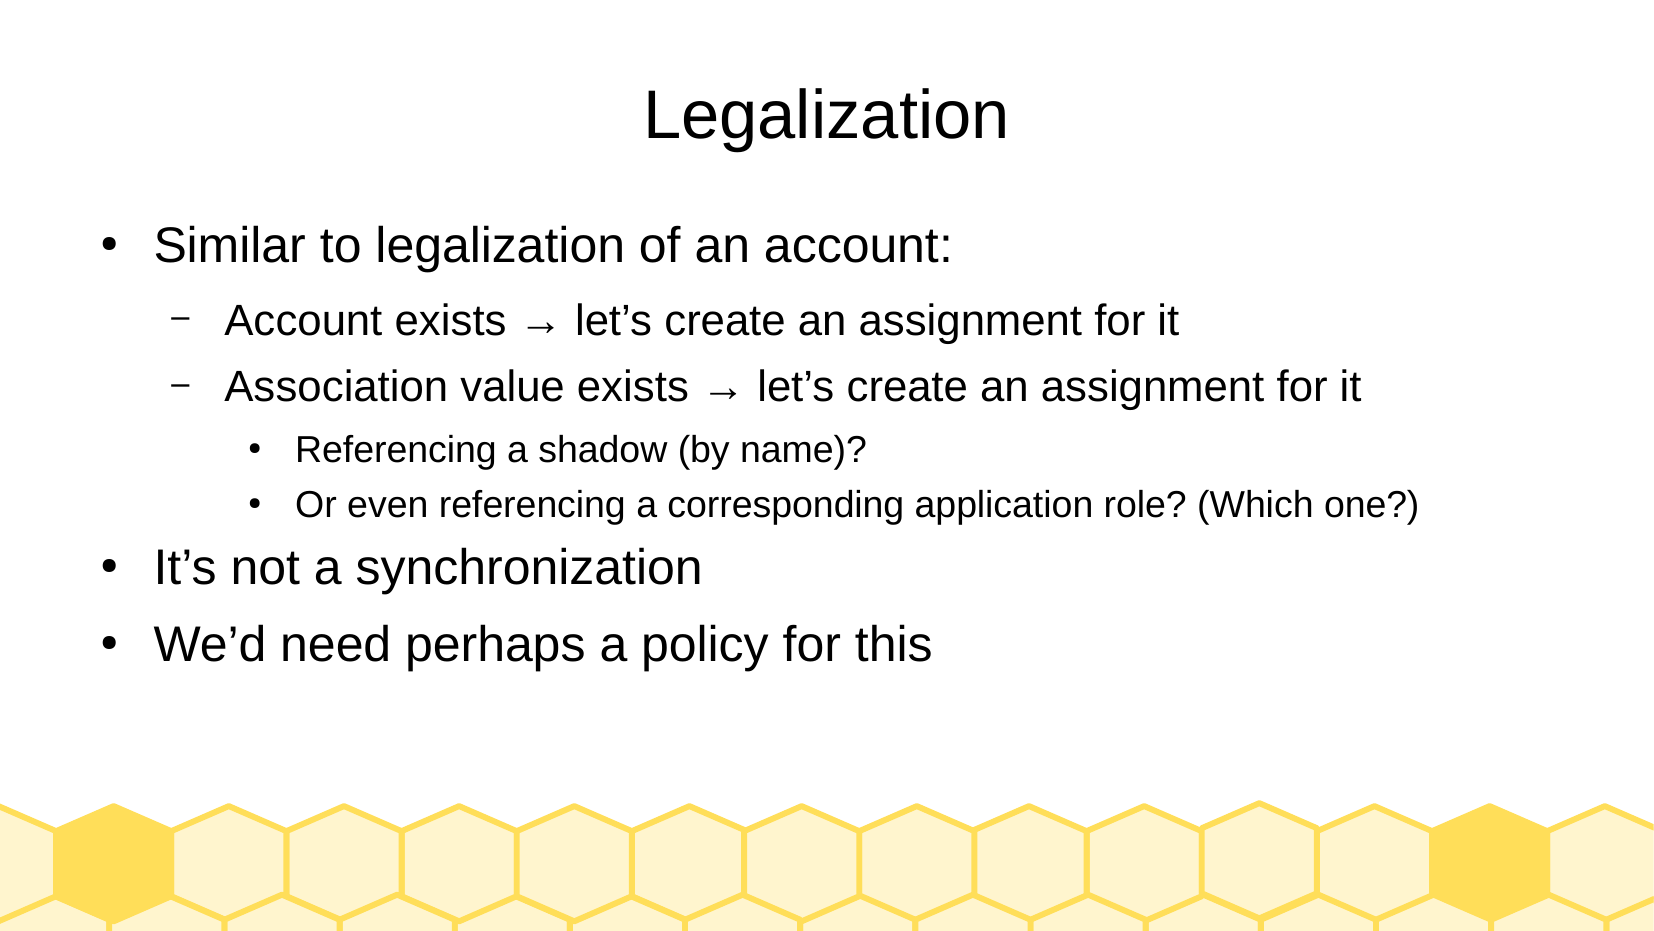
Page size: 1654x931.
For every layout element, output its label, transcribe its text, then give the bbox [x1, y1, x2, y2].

list Similar to legalization of an account: Account exists → let’s create an assignment for it Association value exists → let’s create an assignment for it Referencing a shadow (by name)? Or even referencing a corresponding application role? (Which one?) It’s not a synchronization We’d need perhaps a policy for this [82, 217, 1571, 758]
title Legalization [82, 37, 1571, 193]
